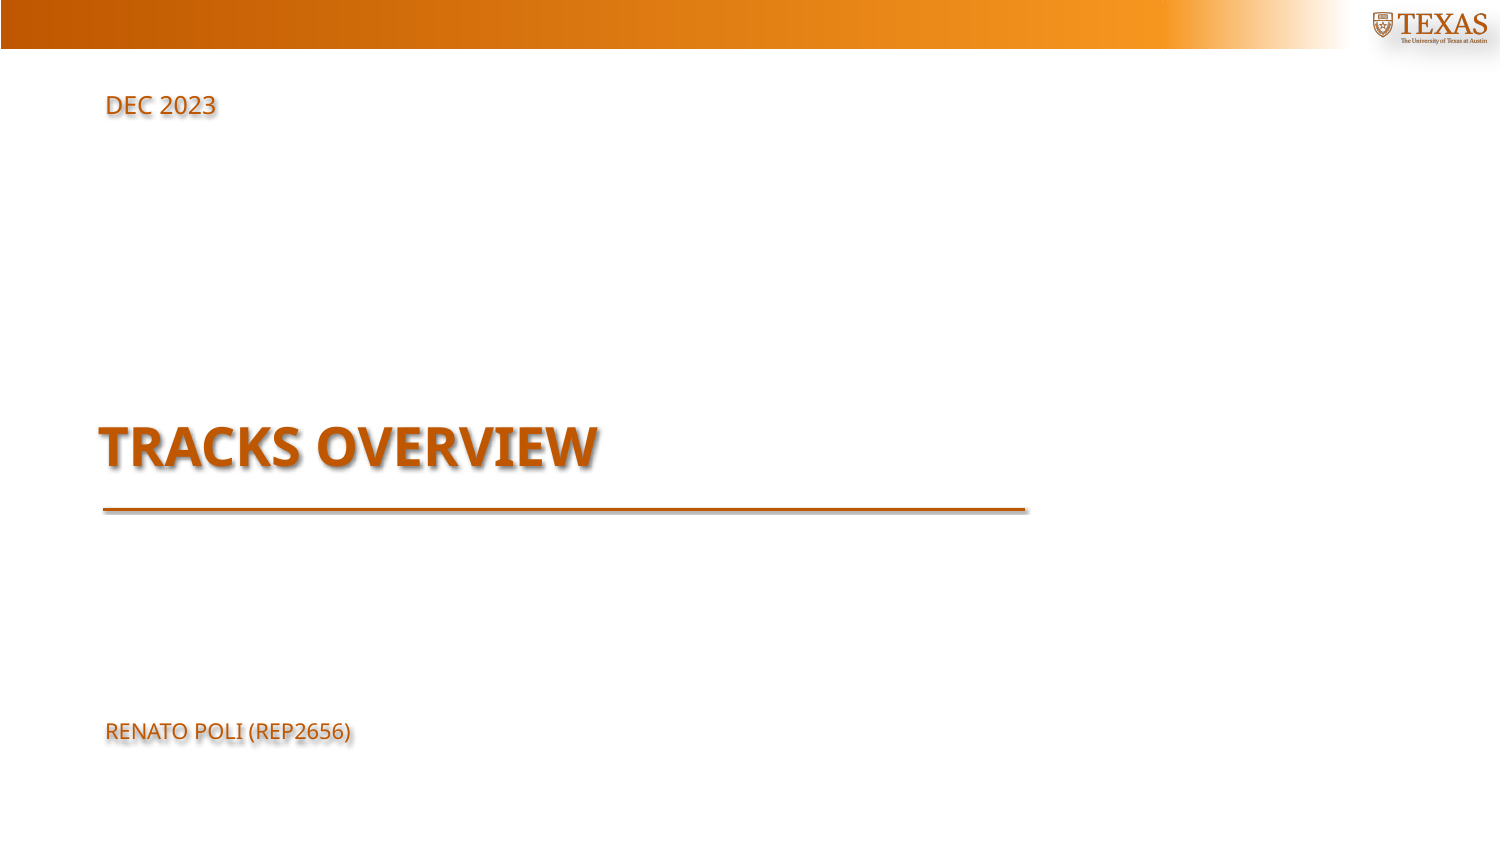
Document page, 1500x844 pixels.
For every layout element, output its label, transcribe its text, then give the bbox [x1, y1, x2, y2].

picture [1348, 0, 1500, 68]
text_box Renato poli (rep2656) [89, 674, 1384, 750]
text_box Tracks overview [82, 196, 1377, 485]
text_box Dec 2023 [89, 74, 1375, 139]
